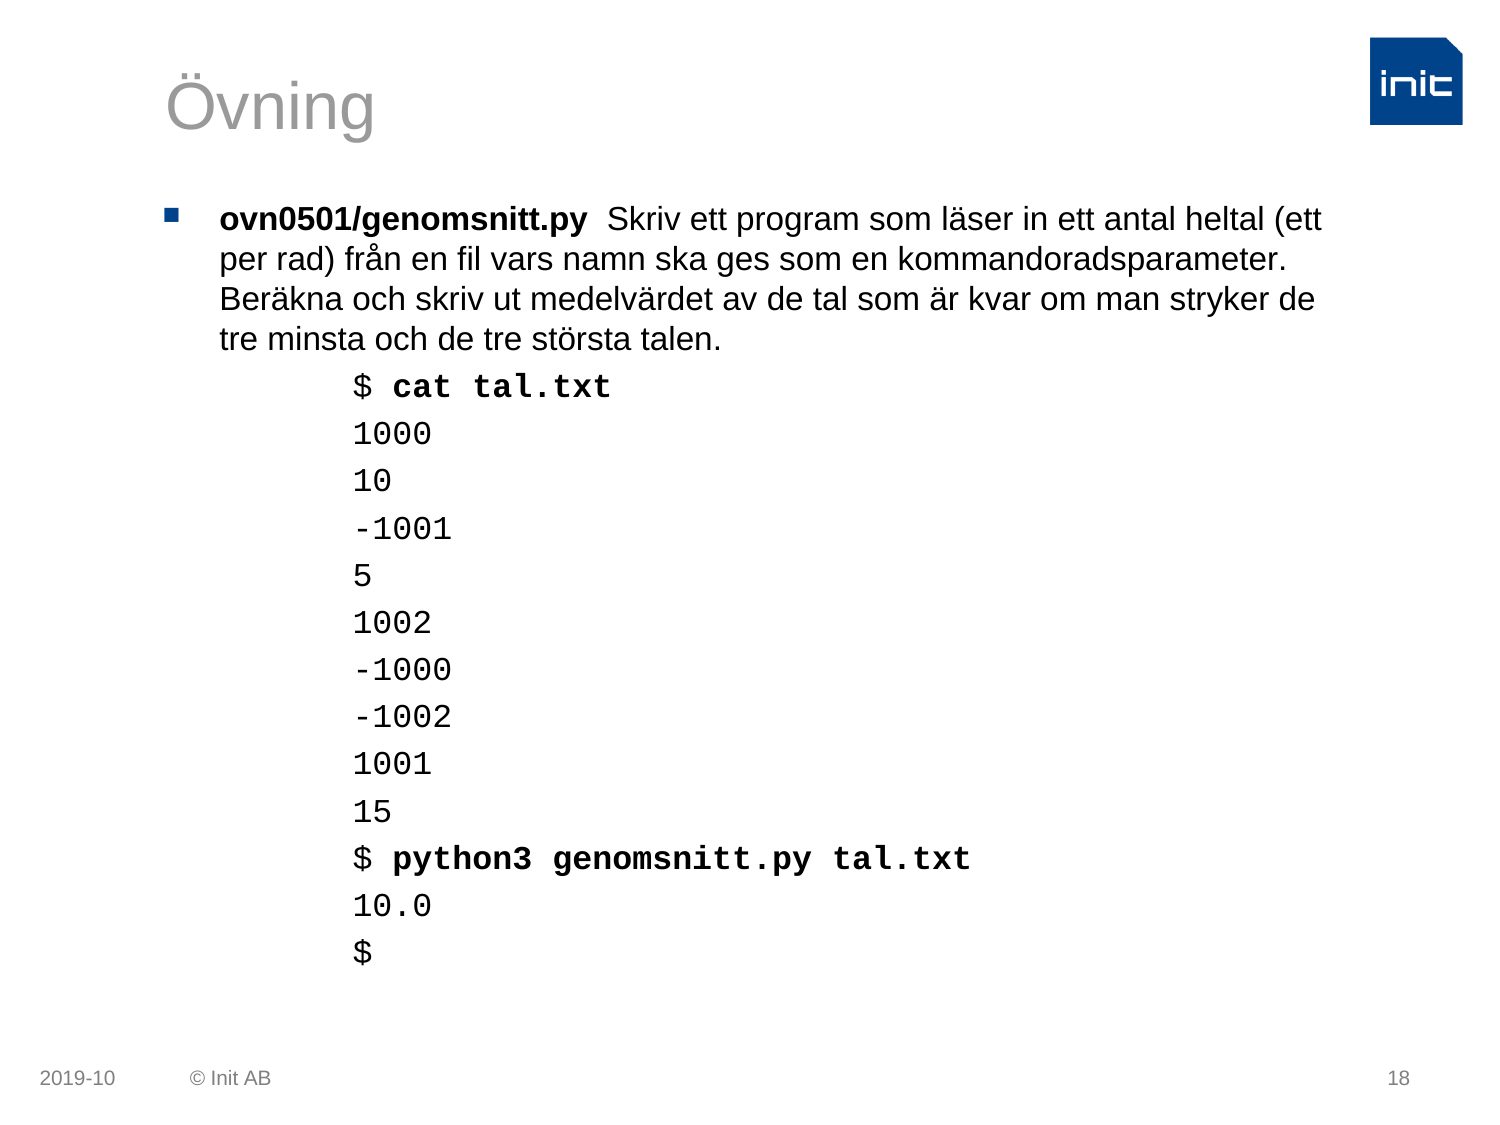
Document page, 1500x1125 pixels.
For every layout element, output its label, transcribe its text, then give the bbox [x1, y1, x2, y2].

text_box 2019-10 [24, 1037, 151, 1098]
text_box © Init AB [174, 1037, 1326, 1098]
picture [1370, 37, 1463, 125]
text_box ovn0501/genomsnitt.py Skriv ett program som läser in ett antal heltal (ett per rad) från en fil vars namn ska ges som en kommandoradsparameter. Beräkna och skriv ut medelvärdet av de tal som är kvar om man stryker de tre minsta och de tre största talen. $ cat tal.txt 1000 10 -1001 5 1002 -1000 -1002 1001 15 $ python3 genomsnitt.py tal.txt 10.0 $ [150, 189, 1351, 963]
text_box <nummer> [1350, 1037, 1426, 1098]
text_box Övning [150, 0, 1351, 151]
